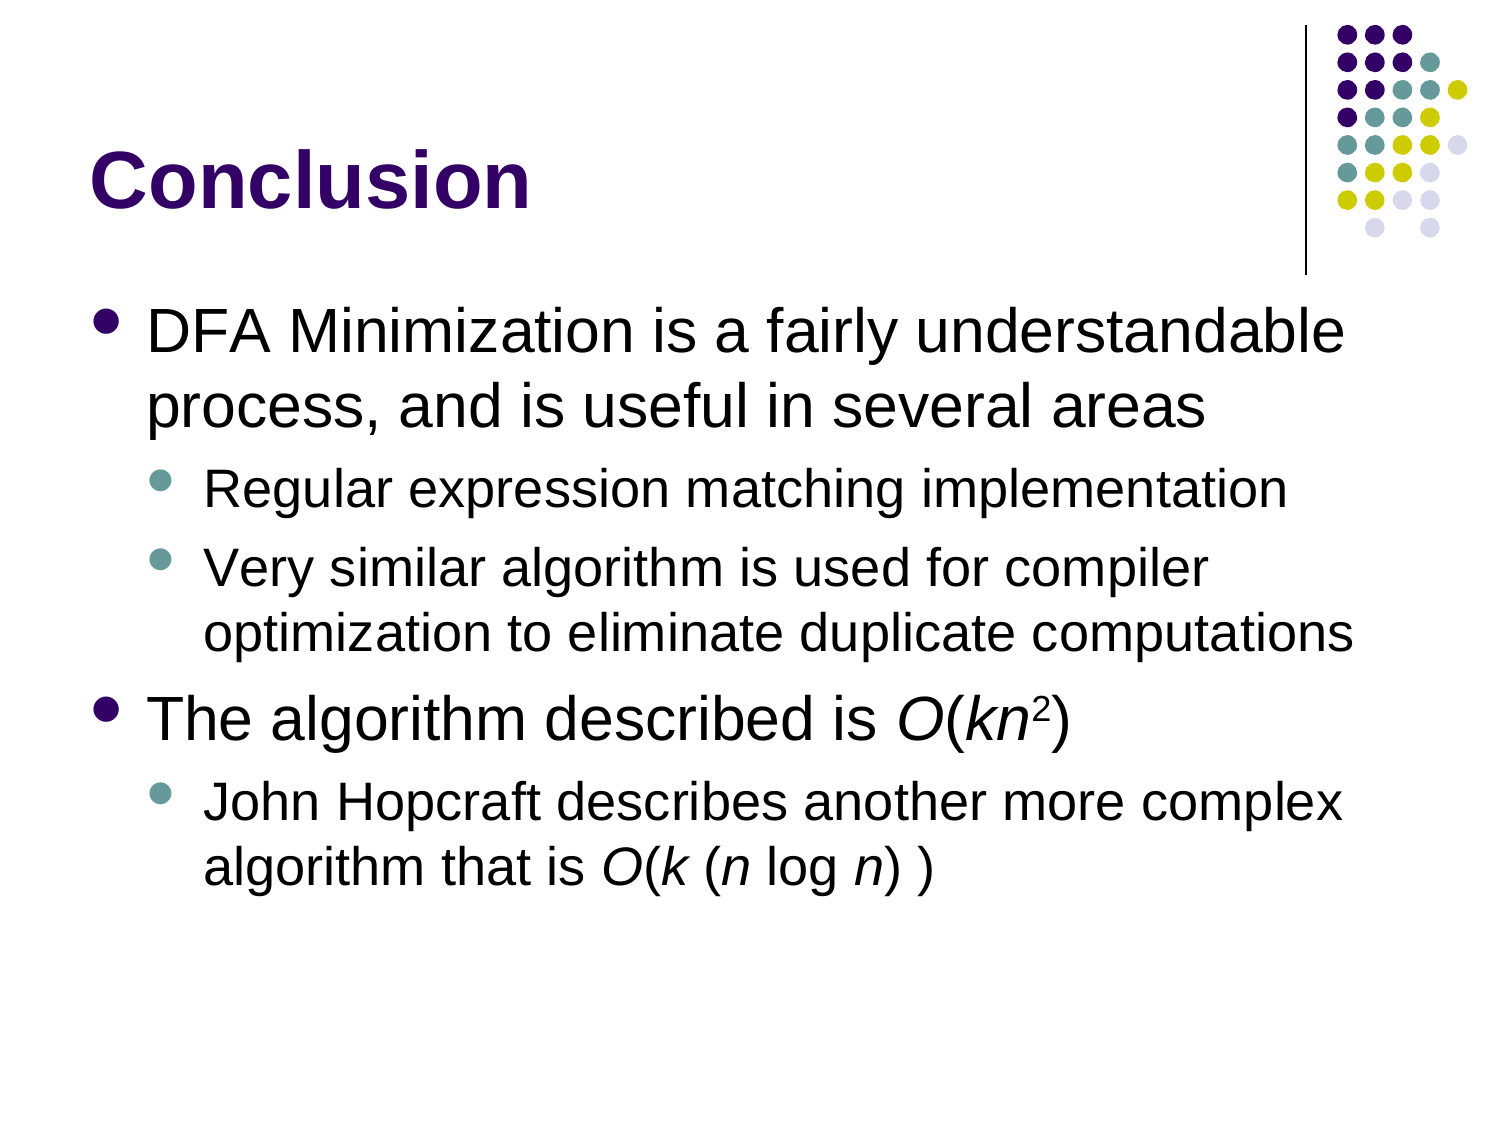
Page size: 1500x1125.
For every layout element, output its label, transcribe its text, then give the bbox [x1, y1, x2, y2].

list DFA Minimization is a fairly understandable process, and is useful in several areas Regular expression matching implementation Very similar algorithm is used for compiler optimization to eliminate duplicate computations The algorithm described is O(kn2) John Hopcraft describes another more complex algorithm that is O(k (n log n) ) [75, 282, 1426, 1006]
title Conclusion [74, 20, 1313, 233]
